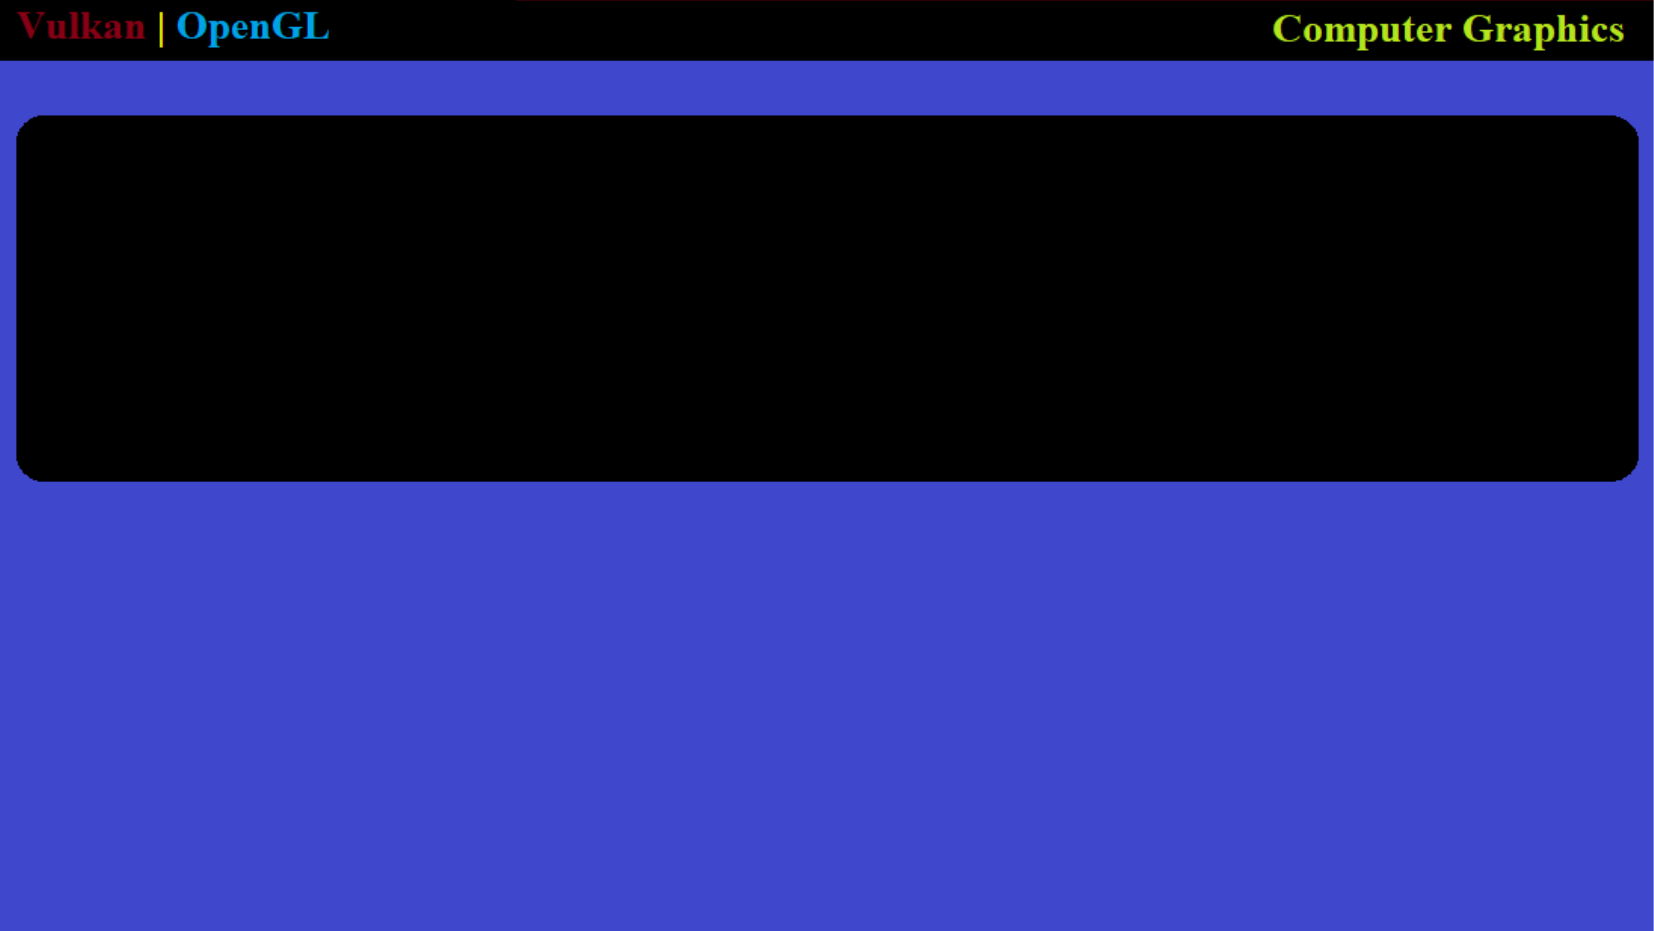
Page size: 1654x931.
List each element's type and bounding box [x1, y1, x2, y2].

subtitle [82, 37, 1571, 757]
picture [0, 0, 1654, 931]
